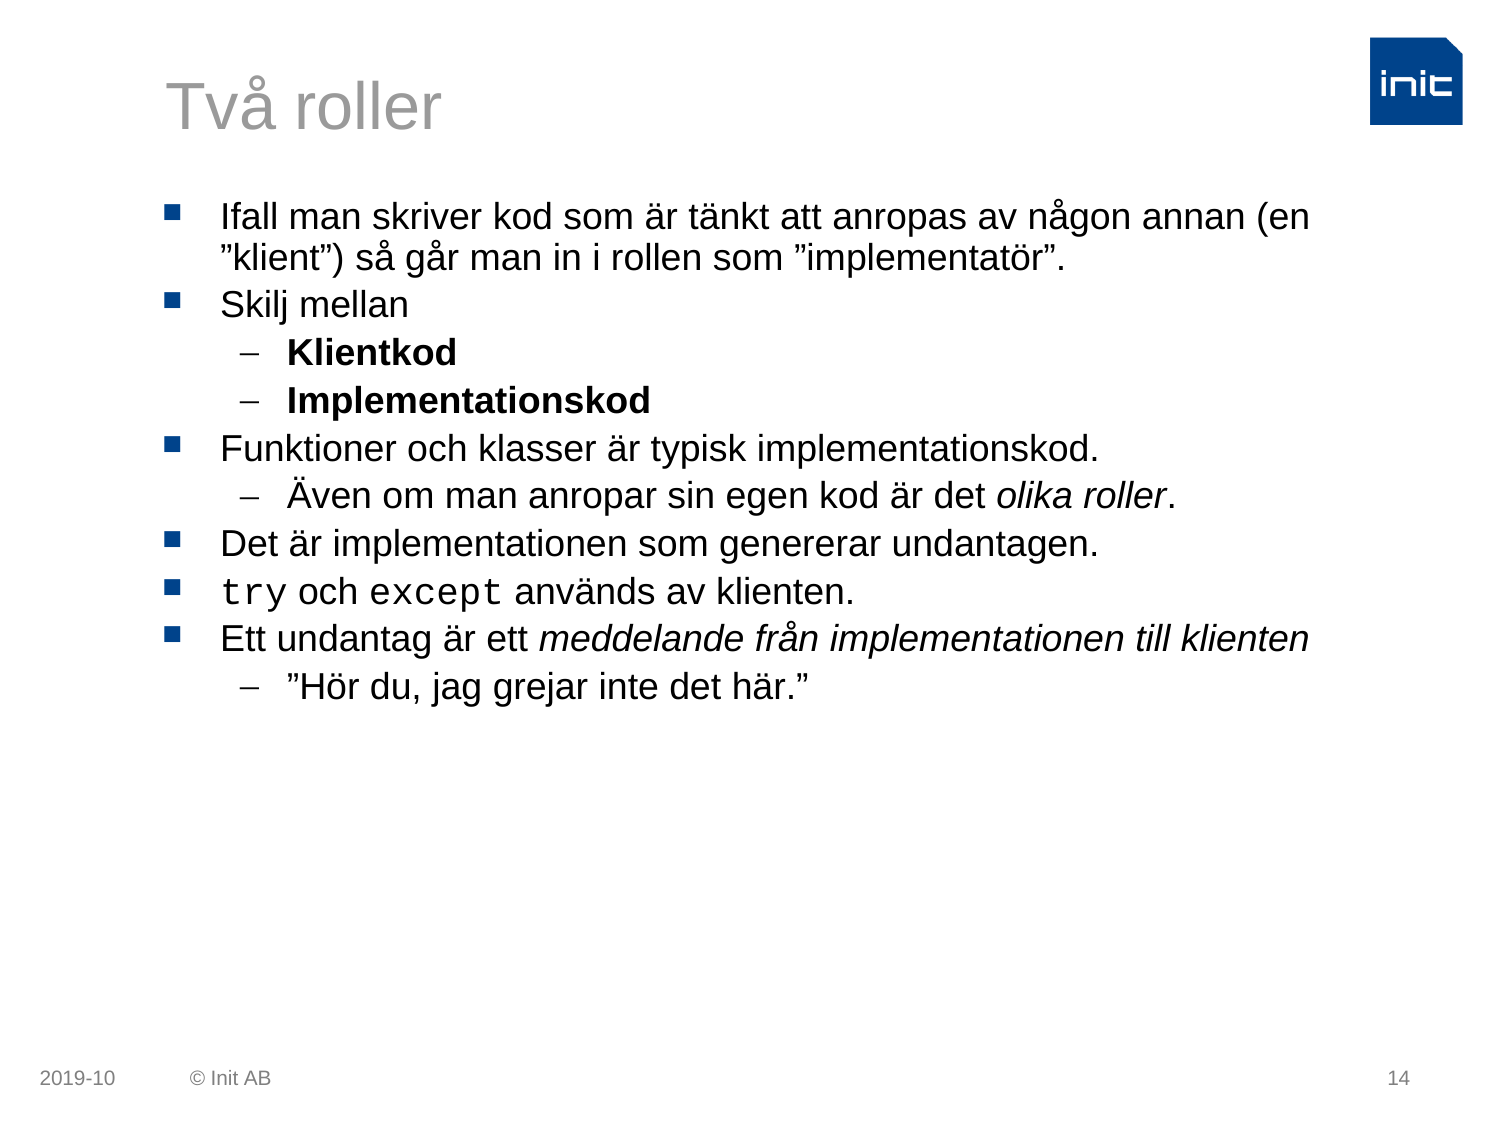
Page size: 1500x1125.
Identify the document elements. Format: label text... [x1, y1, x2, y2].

text_box © Init AB [174, 1037, 1326, 1098]
text_box Ifall man skriver kod som är tänkt att anropas av någon annan (en ”klient”) så går man in i rollen som ”implementatör”. Skilj mellan Klientkod Implementationskod Funktioner och klasser är typisk implementationskod. Även om man anropar sin egen kod är det olika roller. Det är implementationen som genererar undantagen. try och except används av klienten. Ett undantag är ett meddelande från implementationen till klienten ”Hör du, jag grejar inte det här.” [150, 189, 1351, 1007]
text_box Två roller [150, 0, 1351, 151]
text_box <nummer> [1350, 1037, 1426, 1098]
text_box 2019-10 [24, 1037, 151, 1098]
picture [1370, 37, 1463, 125]
